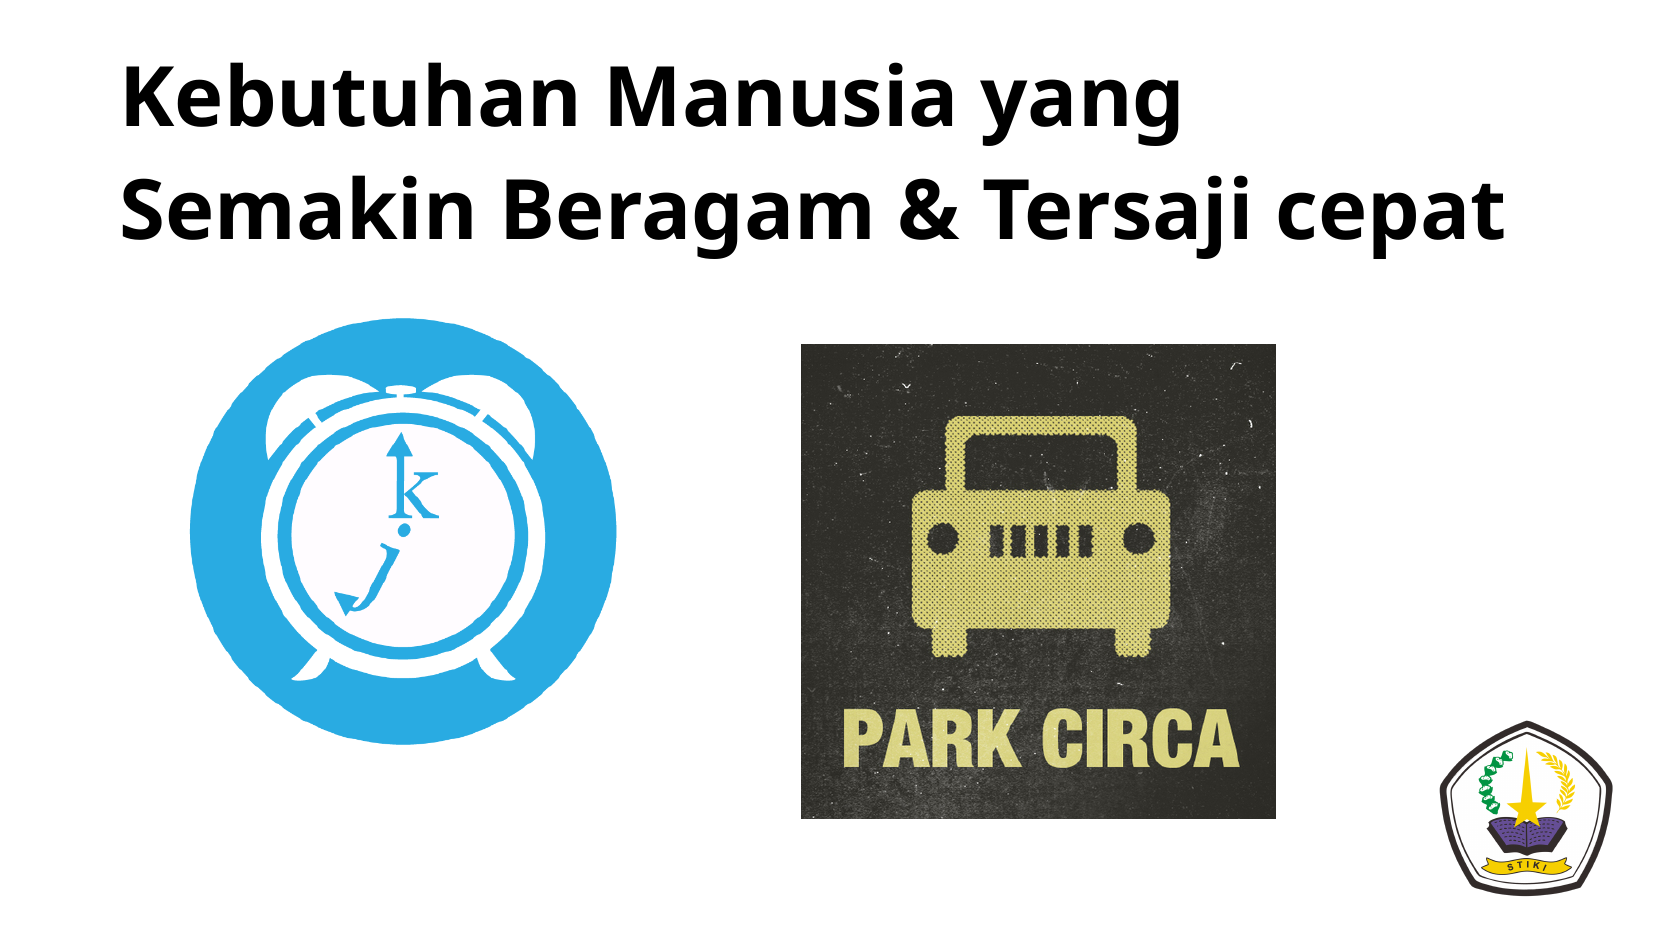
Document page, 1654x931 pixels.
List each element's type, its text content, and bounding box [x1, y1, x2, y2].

picture [162, 289, 646, 773]
picture [801, 344, 1276, 819]
picture [1434, 718, 1621, 901]
text_box Kebutuhan Manusia yang Semakin Beragam & Tersaji cepat [105, 30, 1561, 267]
